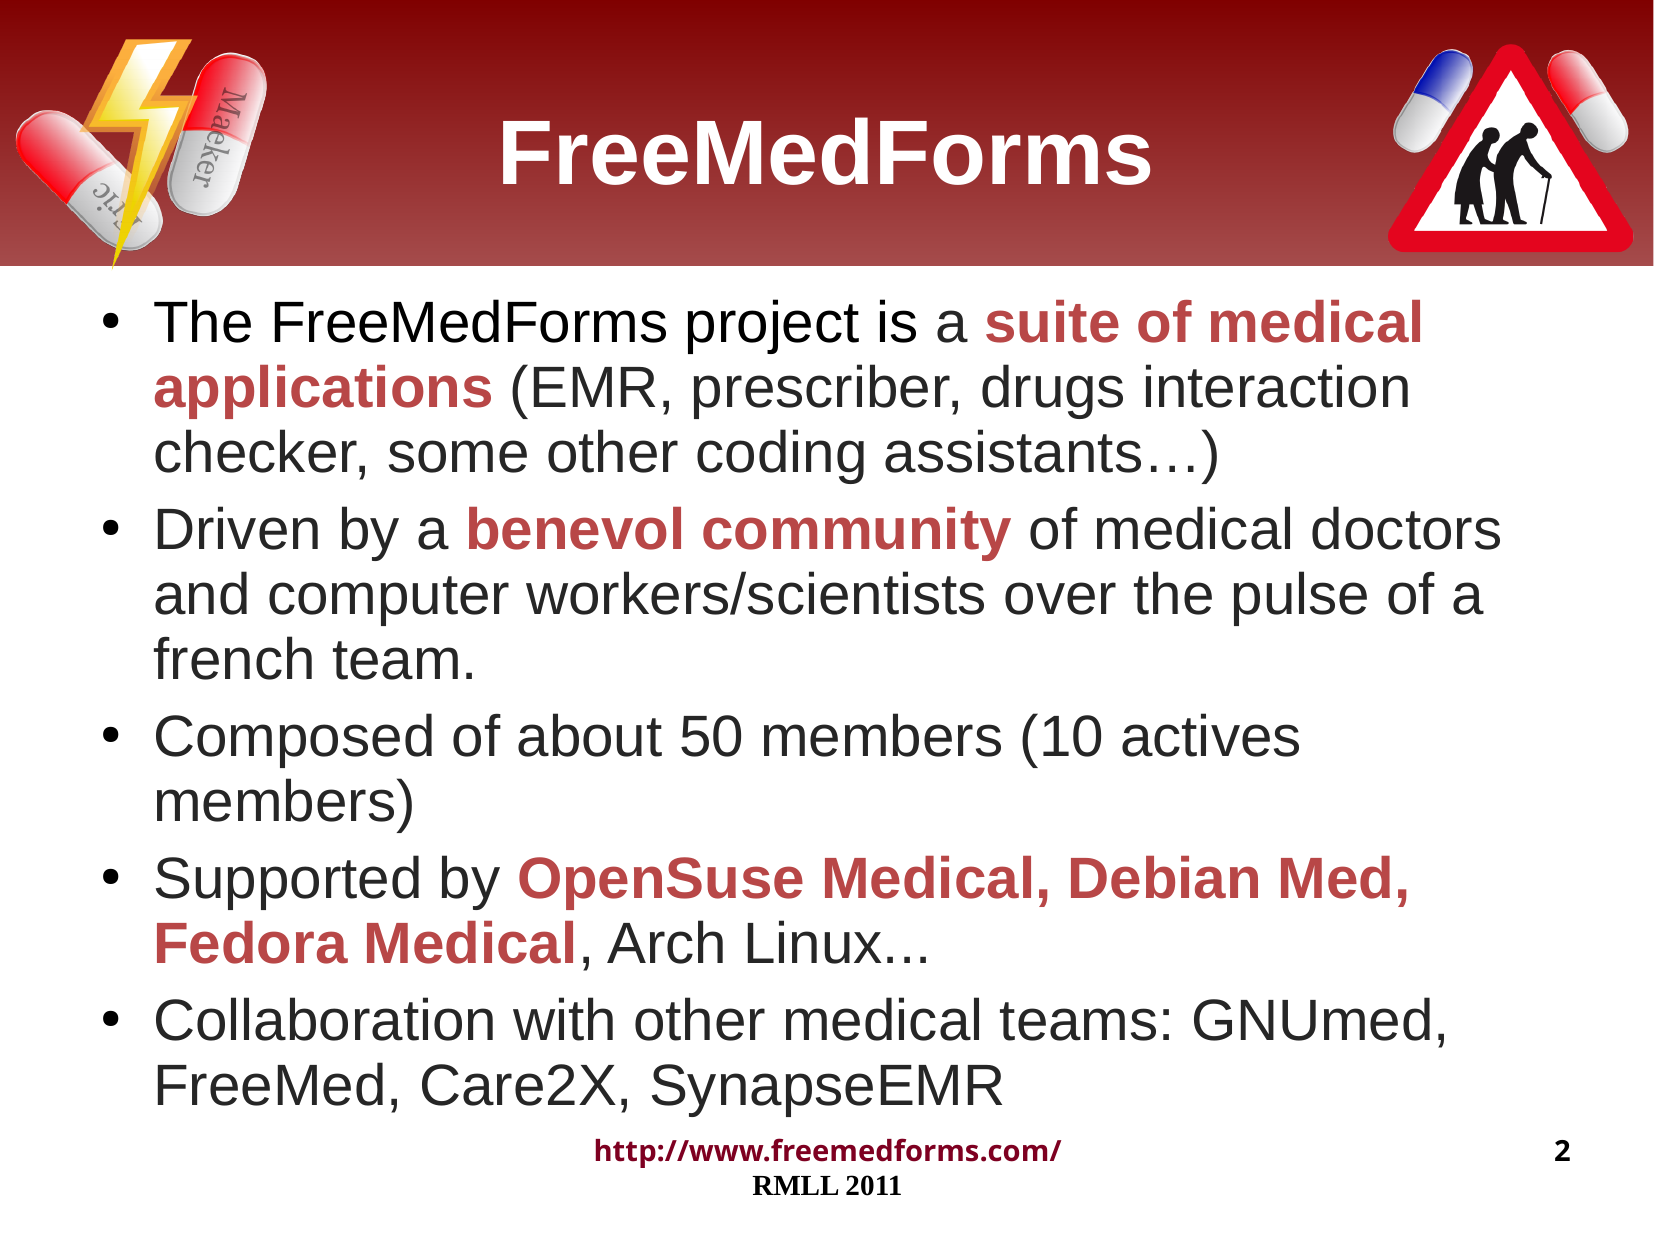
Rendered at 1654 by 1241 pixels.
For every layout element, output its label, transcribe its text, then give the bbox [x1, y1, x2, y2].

title FreeMedForms [295, 49, 1359, 257]
picture [1387, 29, 1634, 266]
list The FreeMedForms project is a suite of medical applications (EMR, prescriber, drugs interaction checker, some other coding assistants…) Driven by a benevol community of medical doctors and computer workers/scientists over the pulse of a french team. Composed of about 50 members (10 actives members) Supported by OpenSuse Medical, Debian Med, Fedora Medical, Arch Linux... Collaboration with other medical teams: GNUmed, FreeMed, Care2X, SynapseEMR [82, 290, 1571, 1118]
picture [0, 29, 271, 273]
